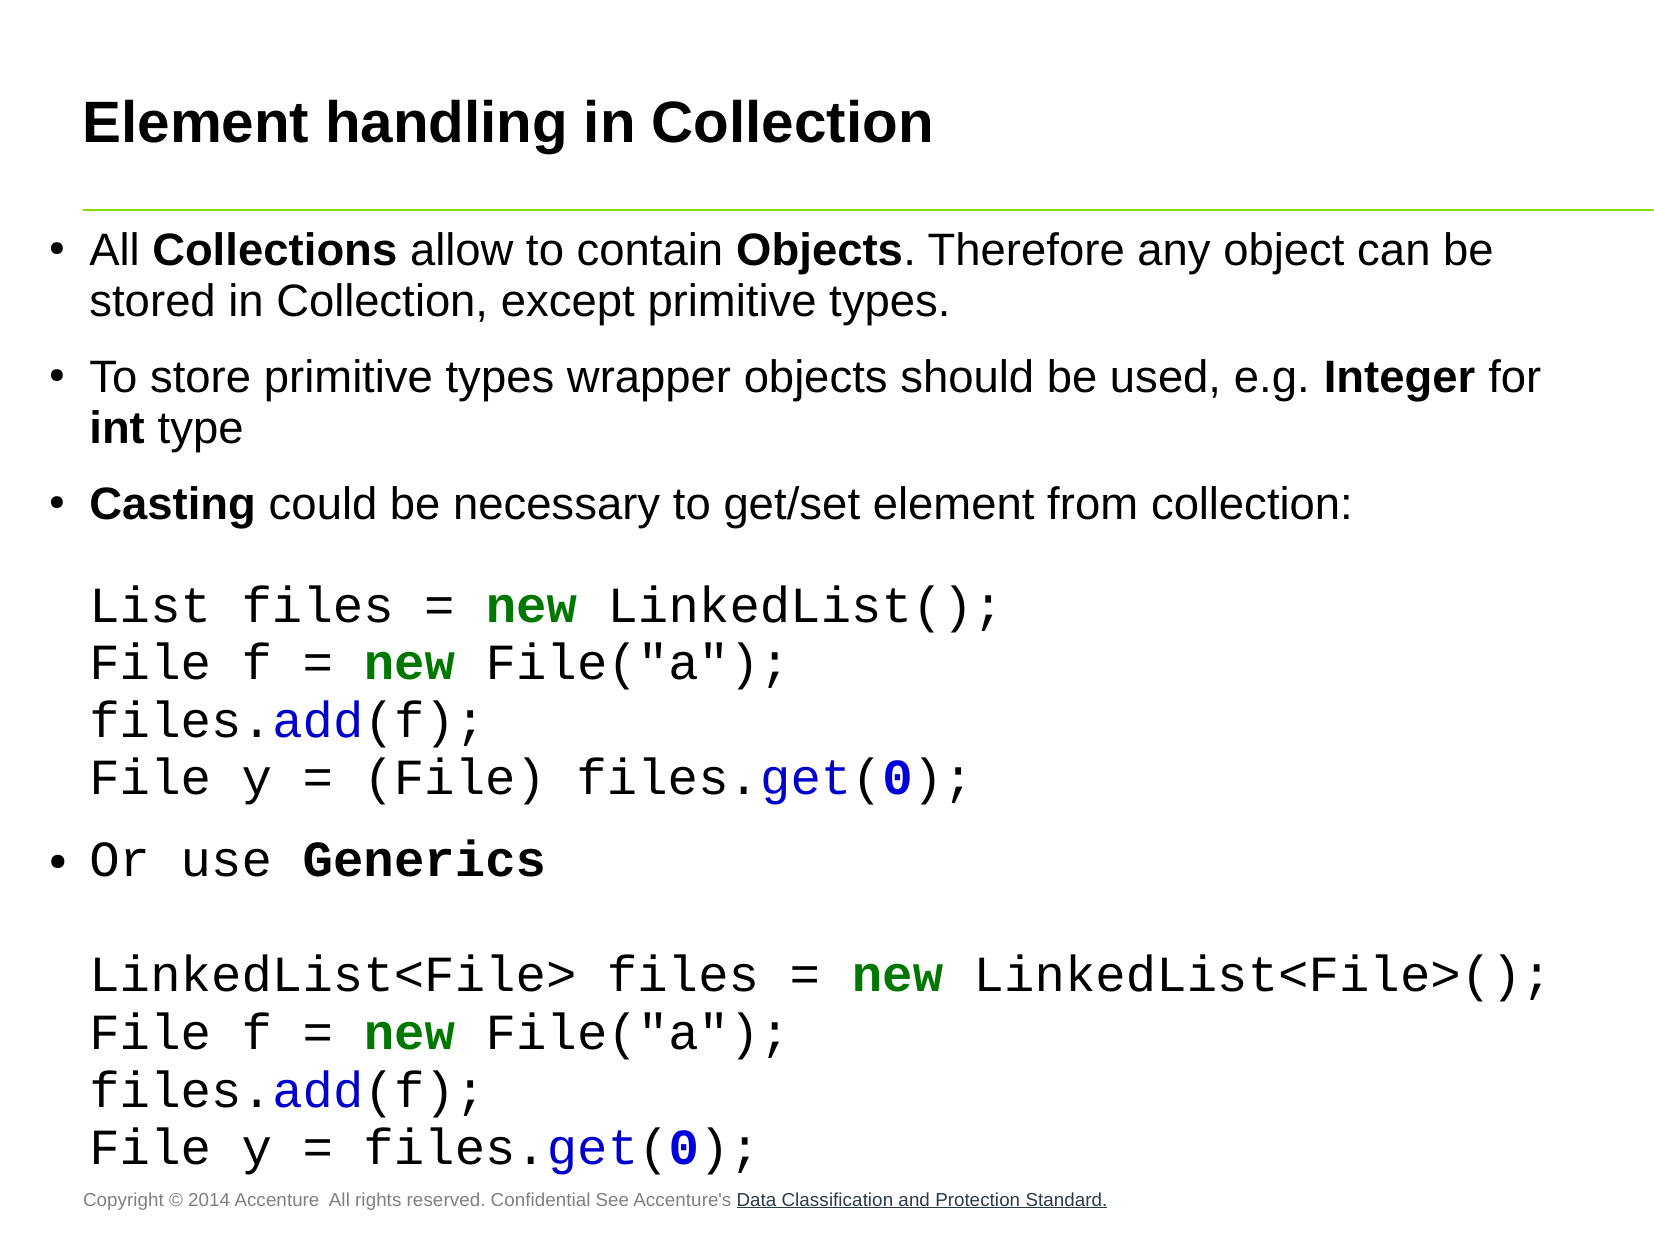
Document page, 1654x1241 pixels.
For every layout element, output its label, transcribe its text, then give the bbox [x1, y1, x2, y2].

list All Collections allow to contain Objects. Therefore any object can be stored in Collection, except primitive types. To store primitive types wrapper objects should be used, e.g. Integer for int type Casting could be necessary to get/set element from collection: List files = new LinkedList(); File f = new File("a"); files.add(f); File y = (File) files.get(0); Or use Generics LinkedList<File> files = new LinkedList<File>(); File f = new File("a"); files.add(f); File y = files.get(0); [35, 224, 1607, 1193]
title Element handling in Collection [82, 49, 1571, 196]
